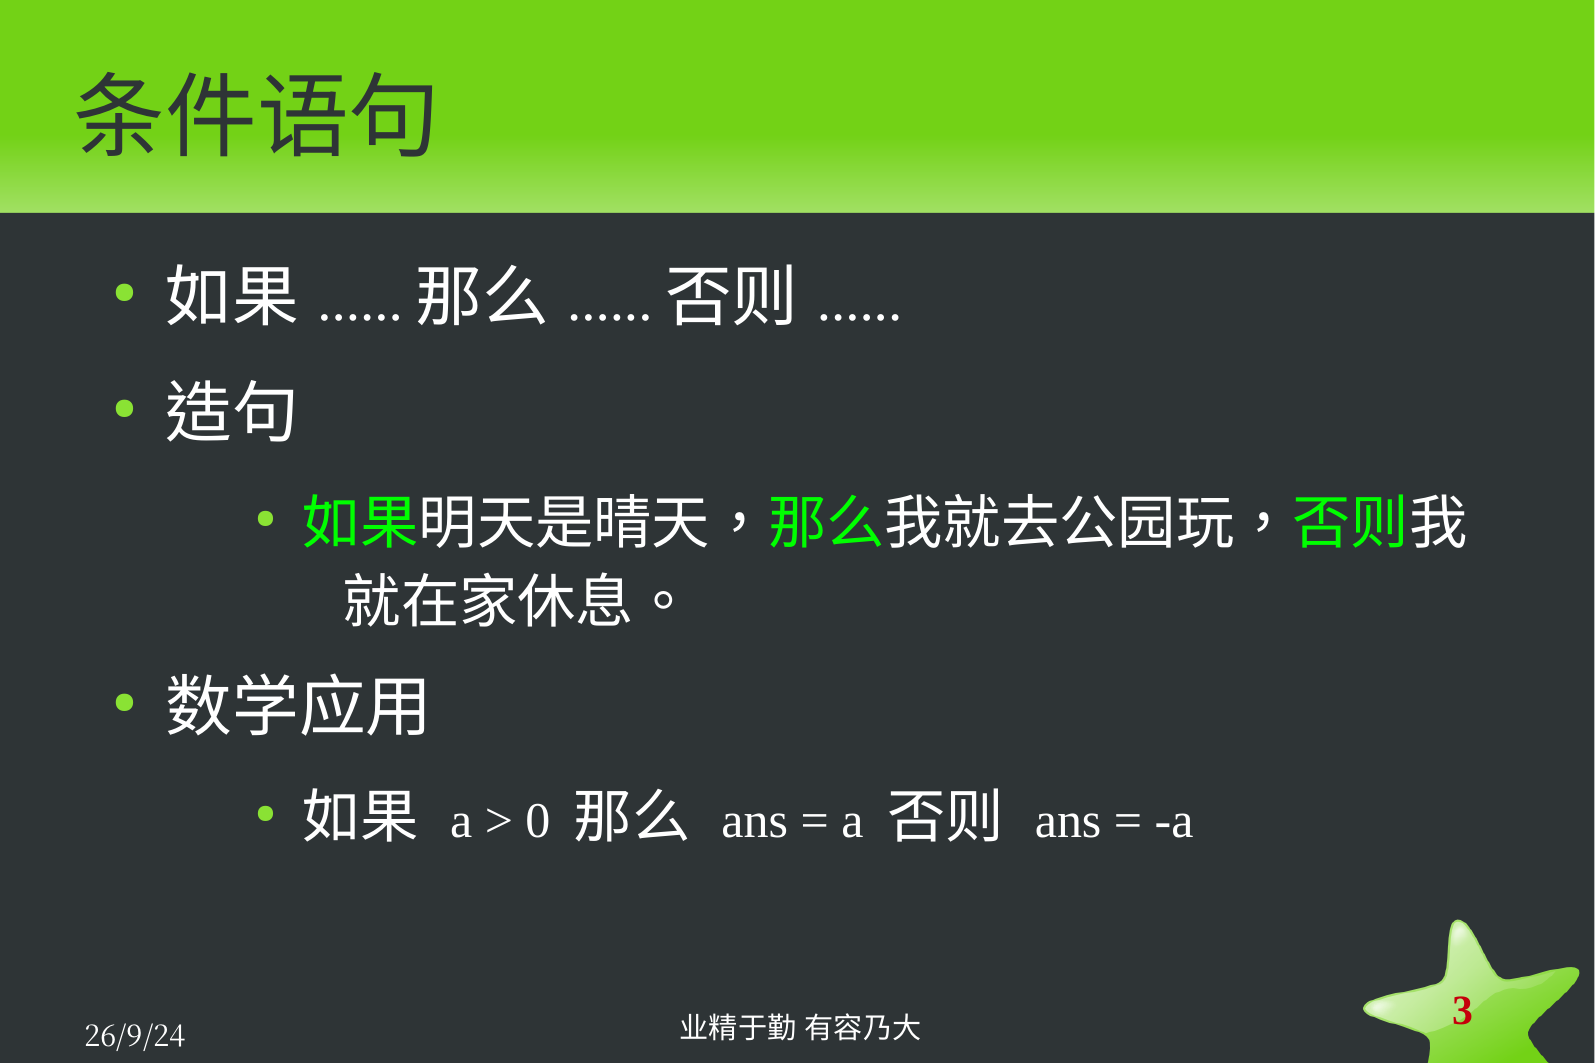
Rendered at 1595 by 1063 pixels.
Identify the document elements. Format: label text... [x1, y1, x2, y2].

picture [0, 0, 1595, 1063]
list 如果......那么......否则...... 造句 如果明天是晴天，那么我就去公园玩，否则我就在家休息。 数学应用 如果 a > 0 那么 ans = a 否则 ans = -a [79, 248, 1515, 951]
title 条件语句 [74, 25, 1510, 203]
